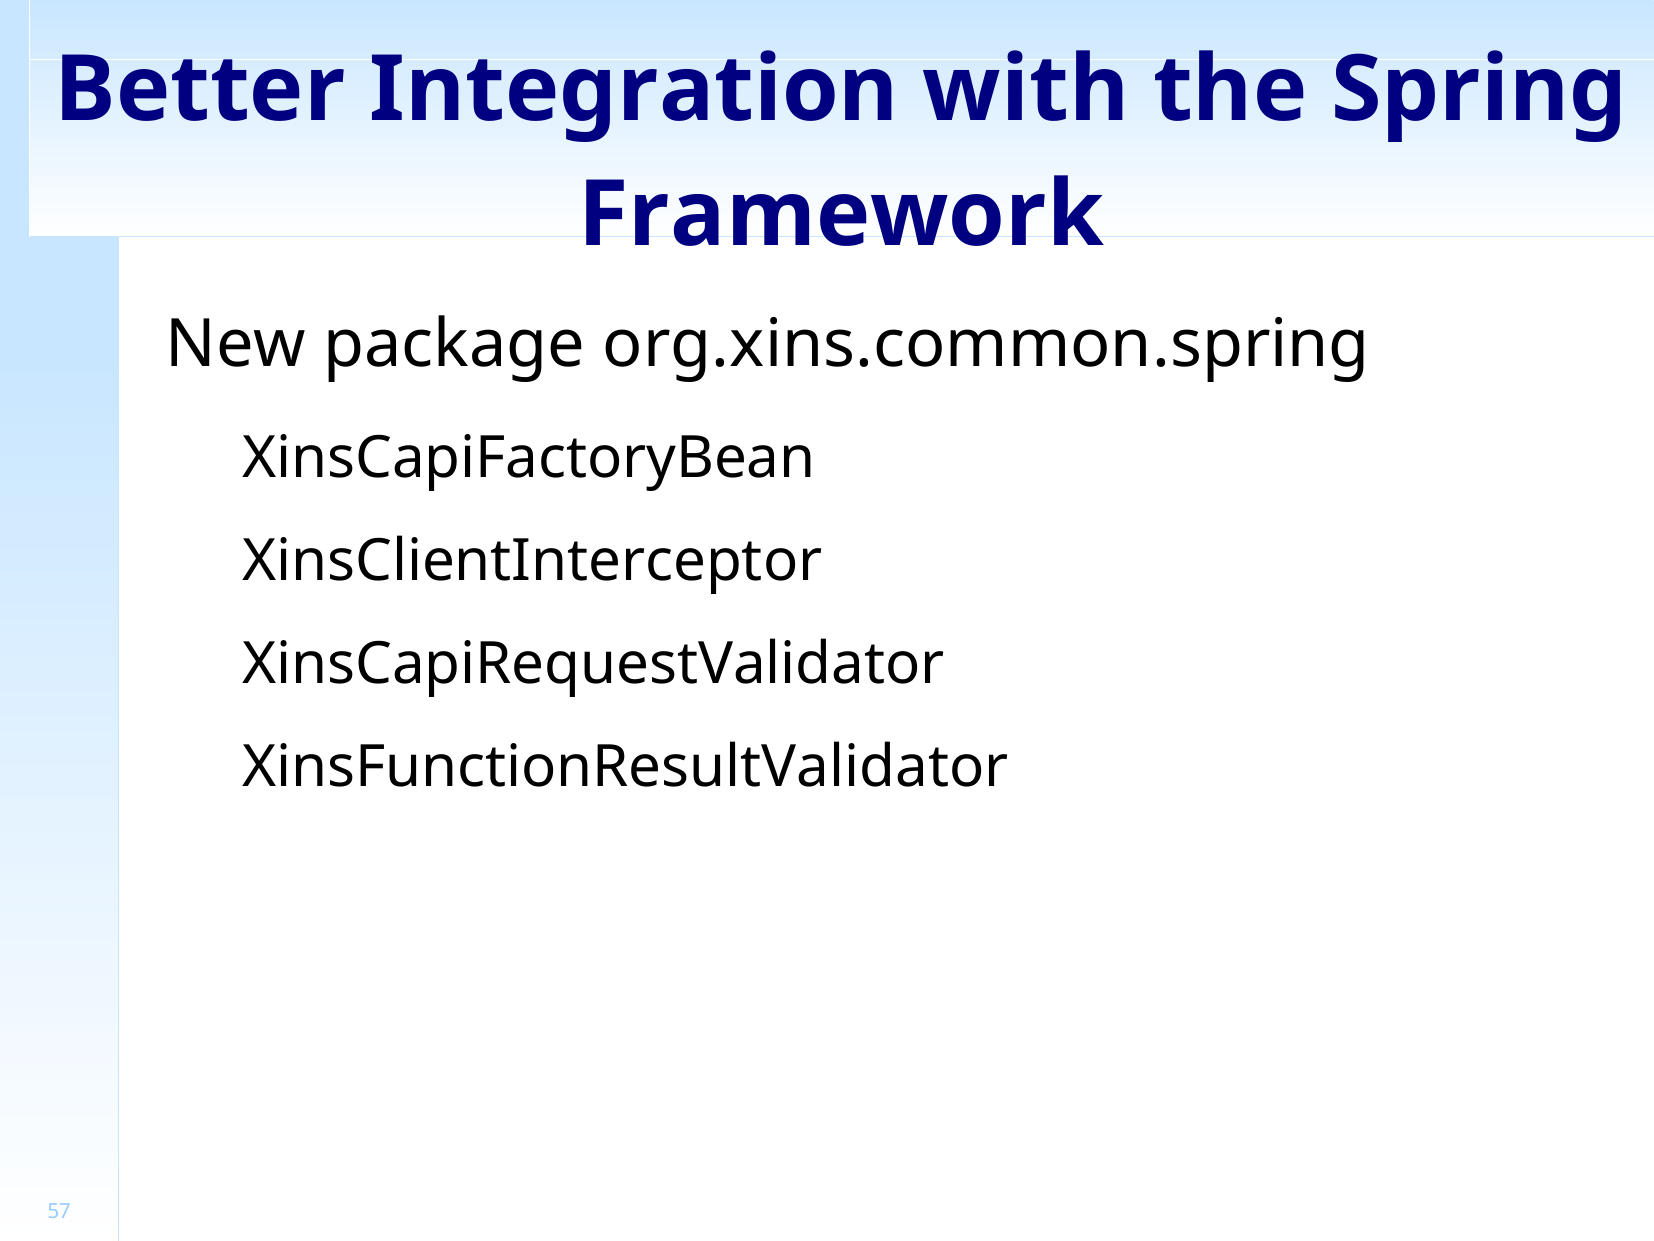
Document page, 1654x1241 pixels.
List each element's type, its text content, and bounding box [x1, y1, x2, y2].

list New package org.xins.common.spring XinsCapiFactoryBean XinsClientInterceptor XinsCapiRequestValidator XinsFunctionResultValidator [147, 295, 1625, 1182]
title Better Integration with the Spring Framework [29, 36, 1654, 260]
